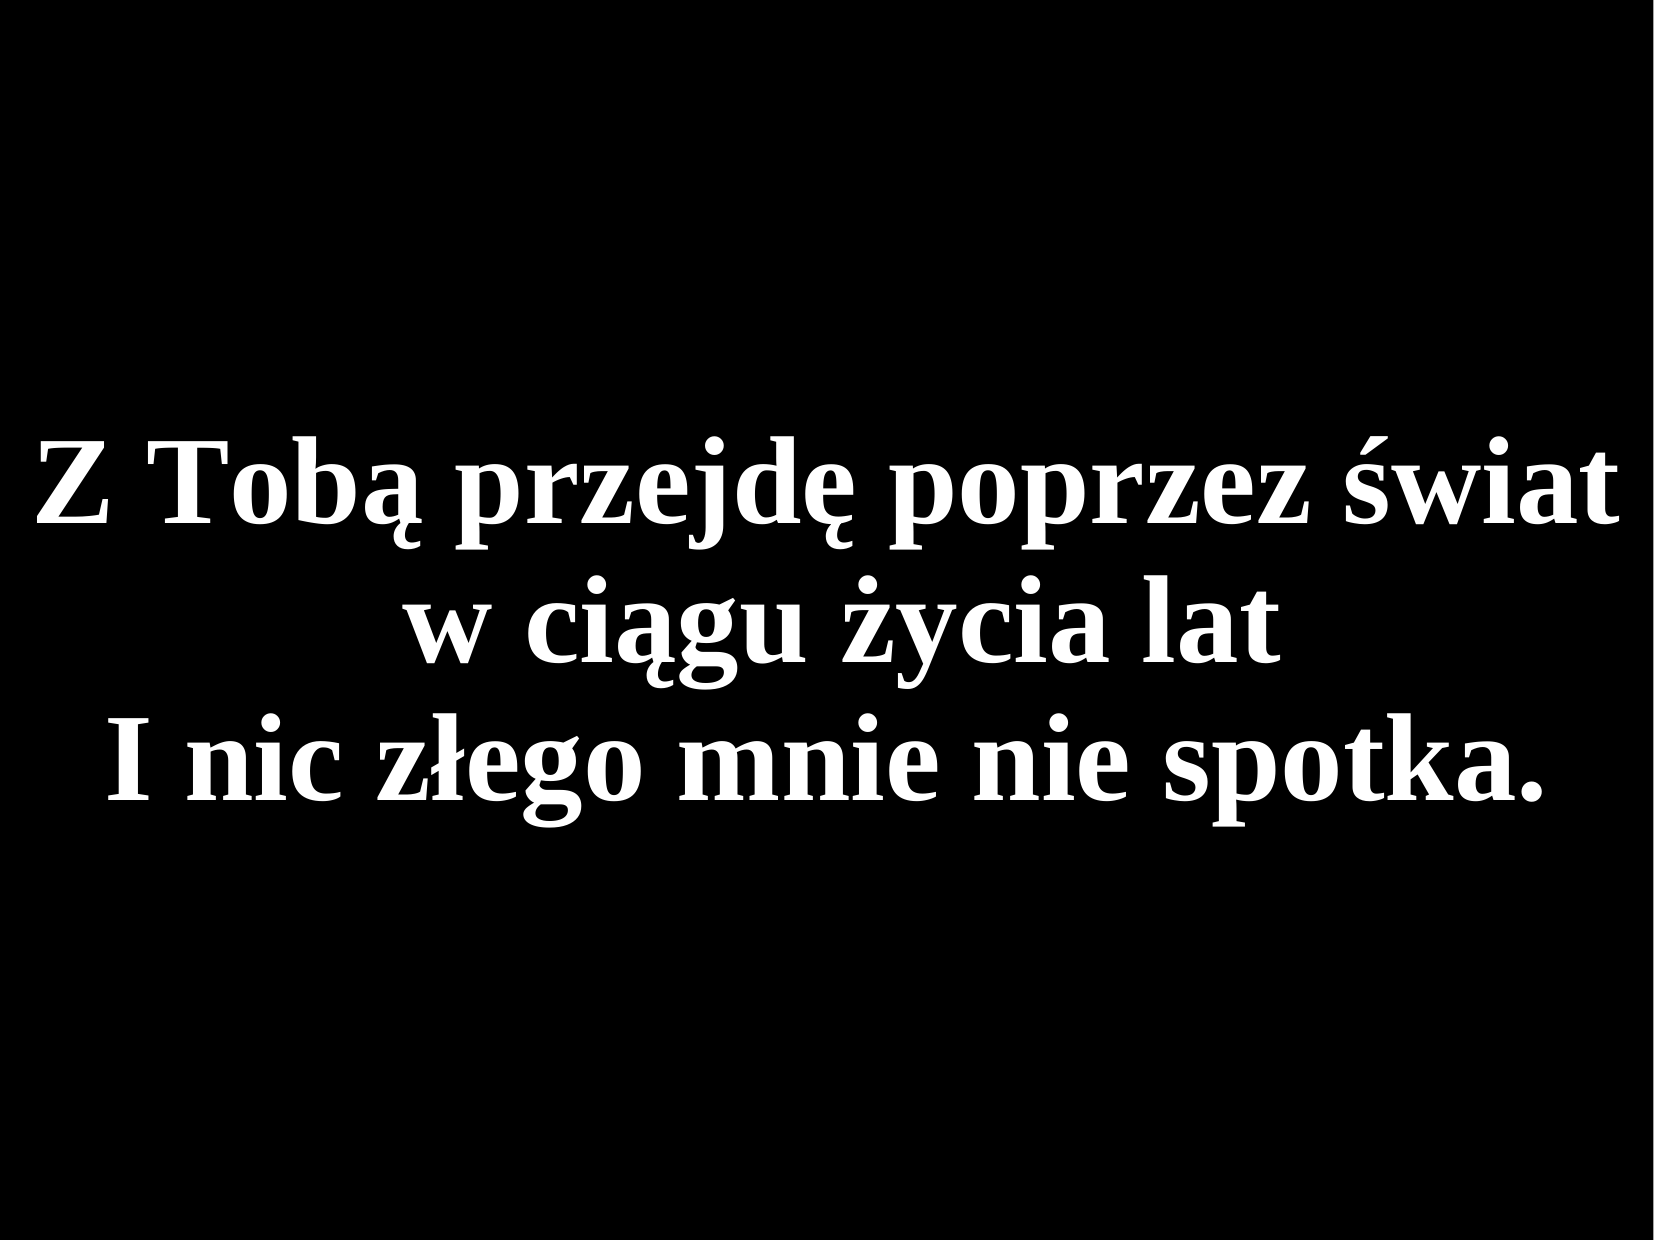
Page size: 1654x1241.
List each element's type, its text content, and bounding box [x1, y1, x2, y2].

title Z Tobą przejdę poprzez świat w ciągu życia lat I nic złego mnie nie spotka. [0, 0, 1654, 1241]
